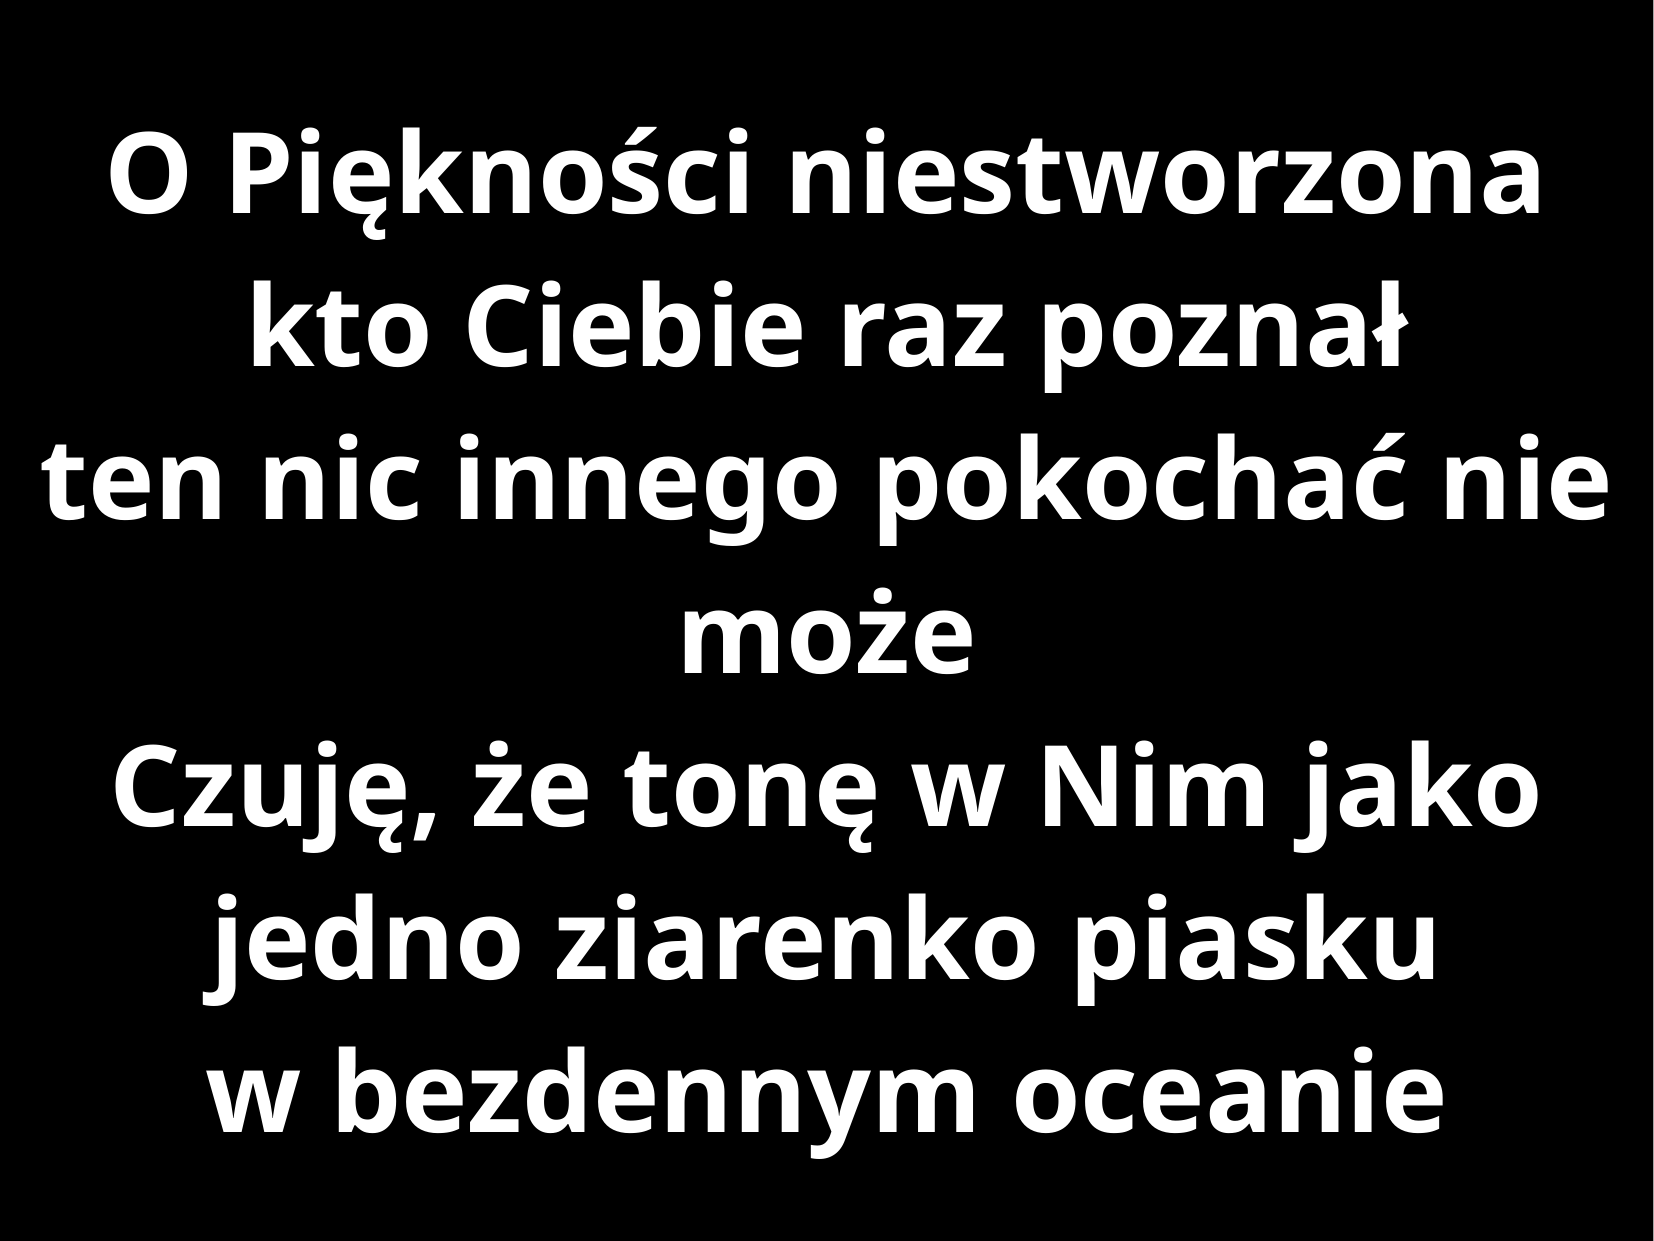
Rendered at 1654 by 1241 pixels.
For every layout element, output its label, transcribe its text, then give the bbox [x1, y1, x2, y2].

title O Piękności niestworzona kto Ciebie raz poznał ten nic innego pokochać nie może Czuję, że tonę w Nim jako jedno ziarenko piasku w bezdennym oceanie [0, 0, 1654, 1241]
